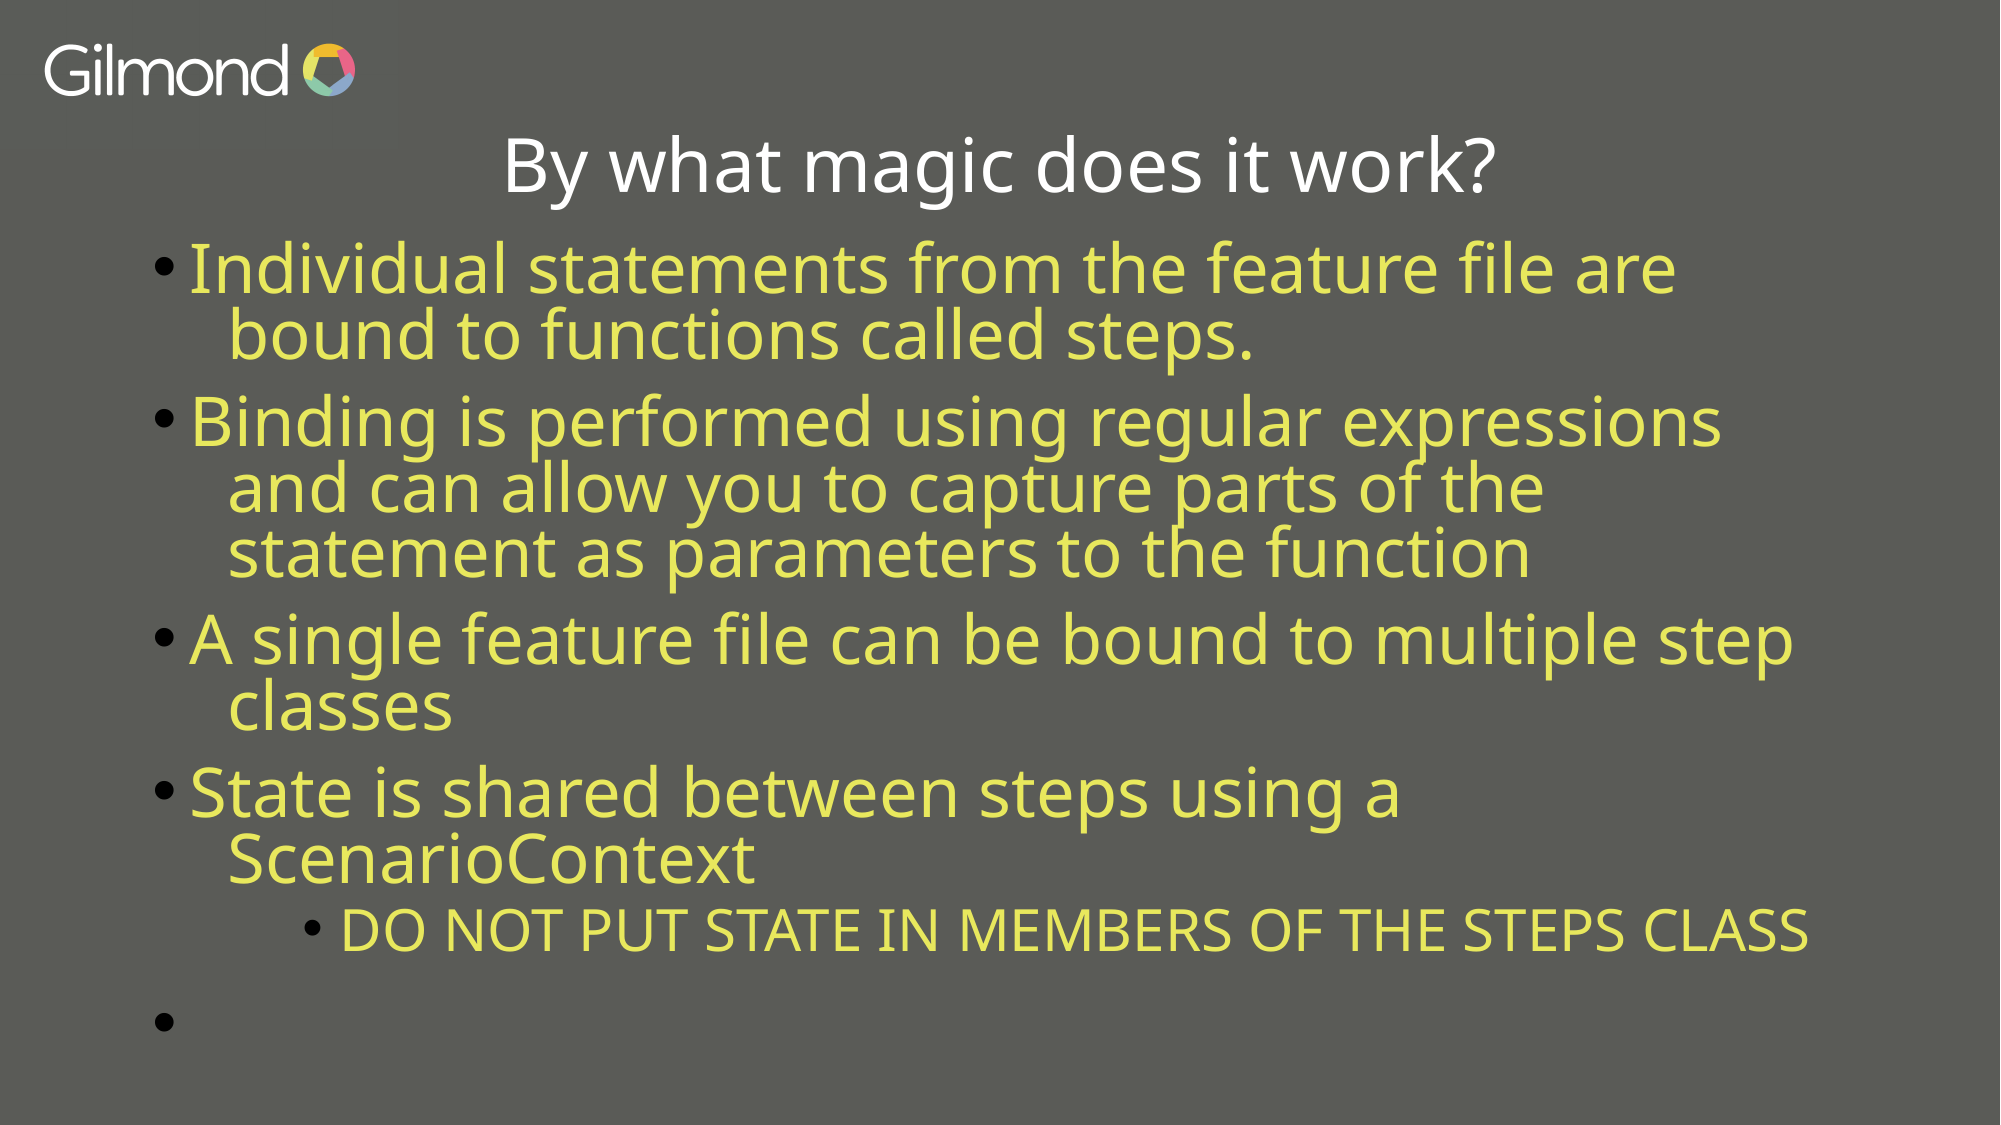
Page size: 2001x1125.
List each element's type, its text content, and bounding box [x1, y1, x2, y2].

title By what magic does it work? [137, 59, 1863, 233]
list Individual statements from the feature file are bound to functions called steps. Binding is performed using regular expressions and can allow you to capture parts of the statement as parameters to the function A single feature file can be bound to multiple step classes State is shared between steps using a ScenarioContext DO NOT PUT STATE IN MEMBERS OF THE STEPS CLASS [137, 233, 1863, 1053]
picture [0, 0, 399, 149]
